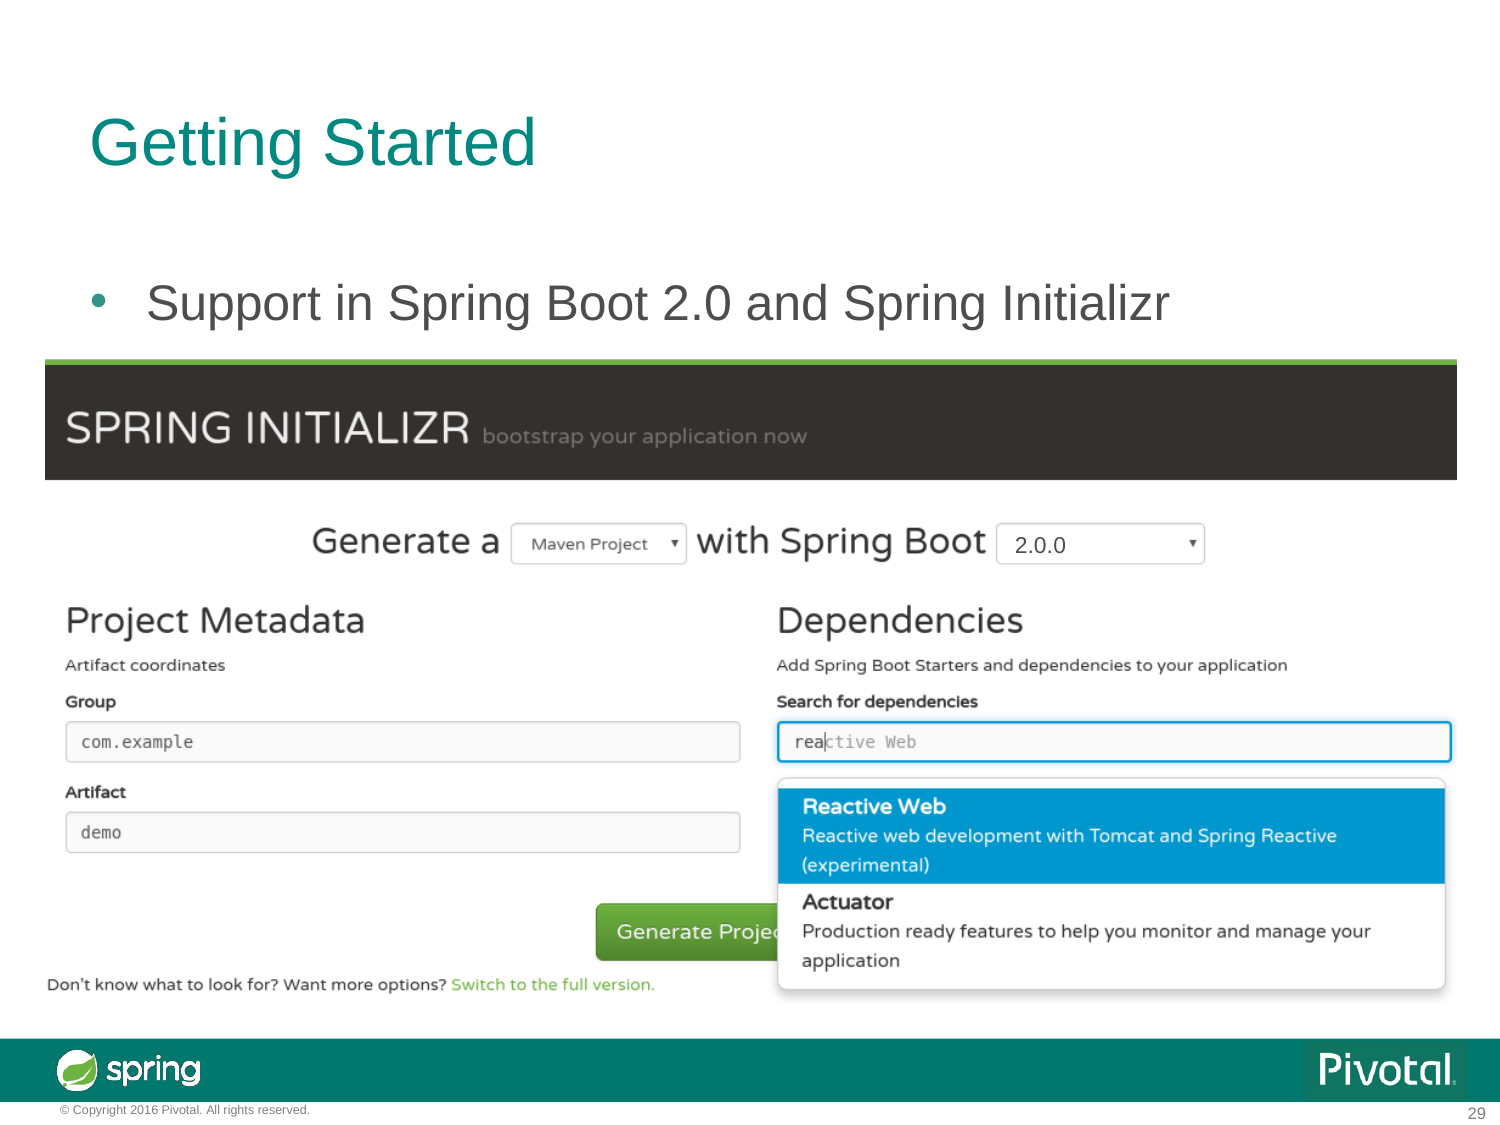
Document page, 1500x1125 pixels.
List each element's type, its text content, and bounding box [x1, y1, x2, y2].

list Support in Spring Boot 2.0 and Spring Initializr [75, 262, 1426, 359]
title Getting Started [75, 45, 1426, 233]
text_box 2.0.0 [1000, 528, 1114, 561]
picture [1305, 1041, 1468, 1100]
picture [32, 1039, 210, 1101]
picture [45, 359, 1457, 1006]
